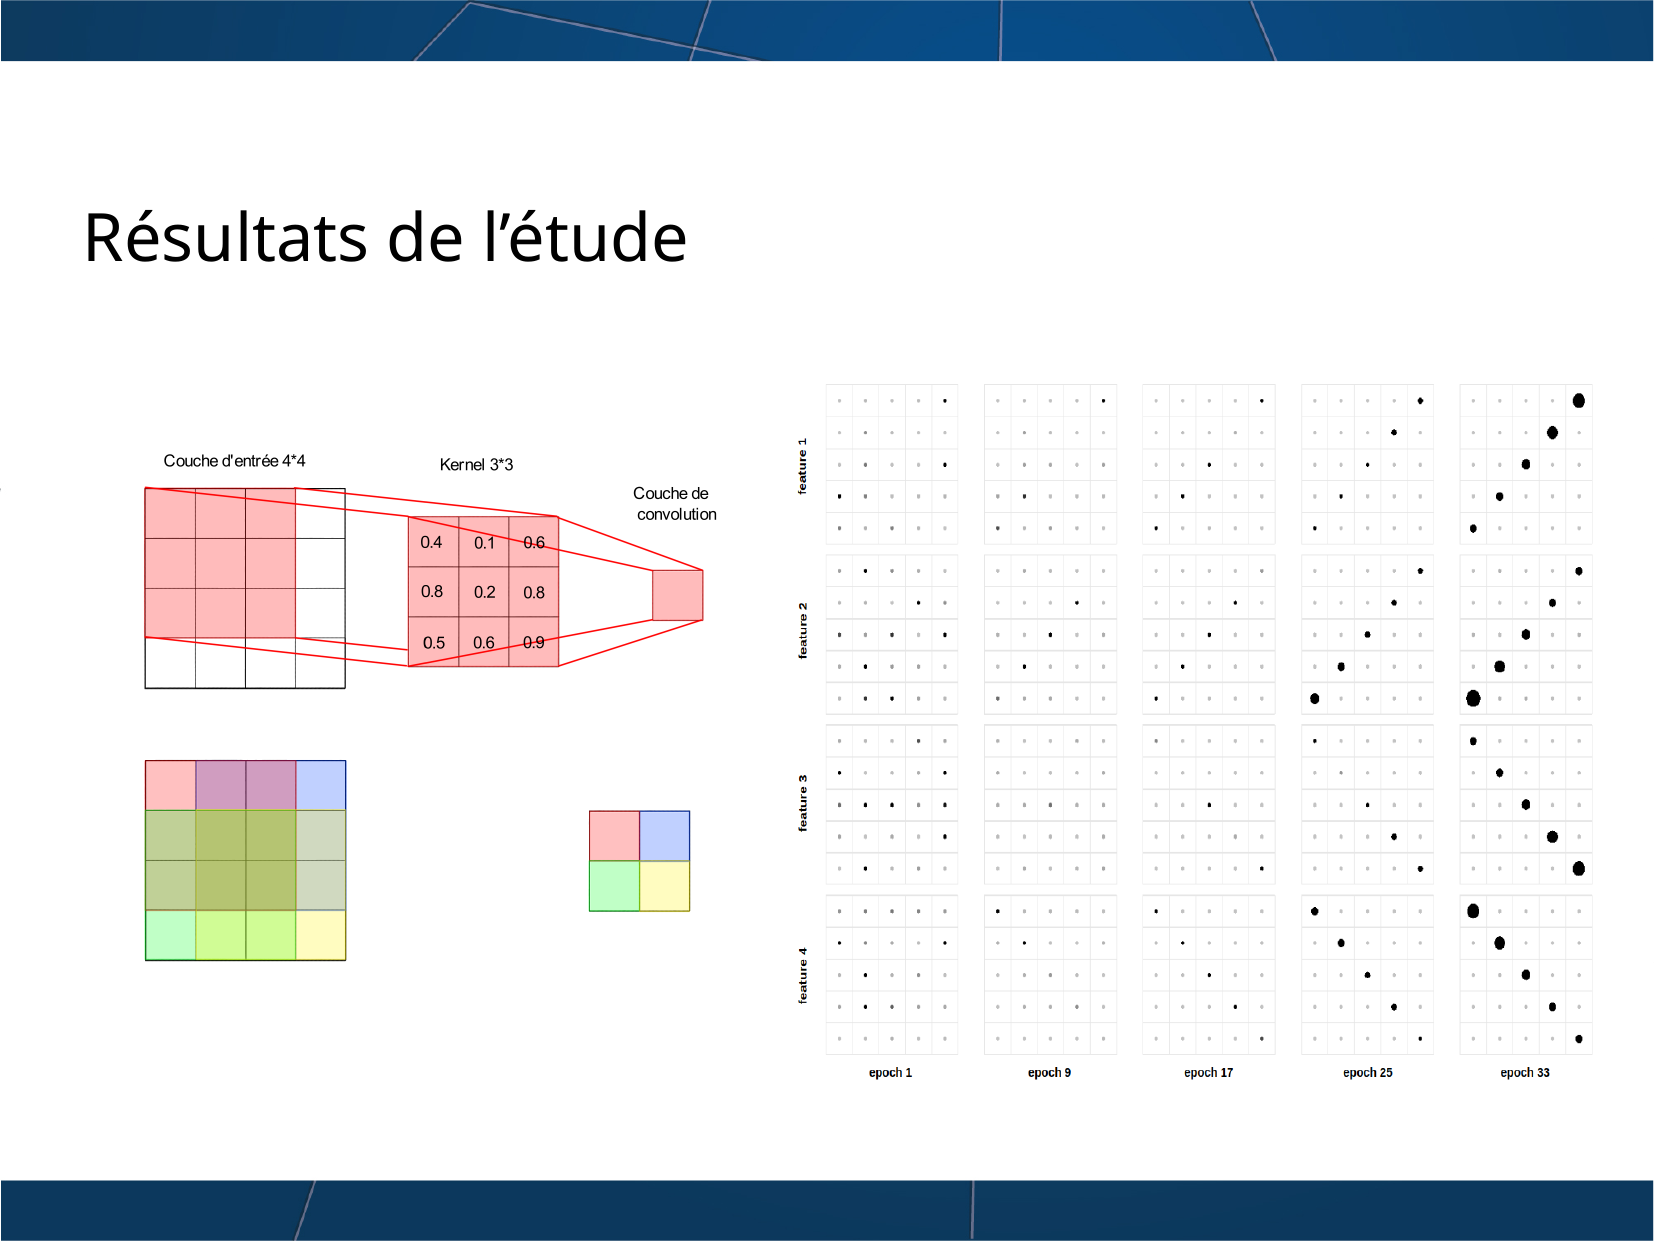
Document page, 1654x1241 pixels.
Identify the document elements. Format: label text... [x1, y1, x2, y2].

picture [0, 0, 1654, 1241]
title Résultats de l’étude [82, 132, 1571, 340]
